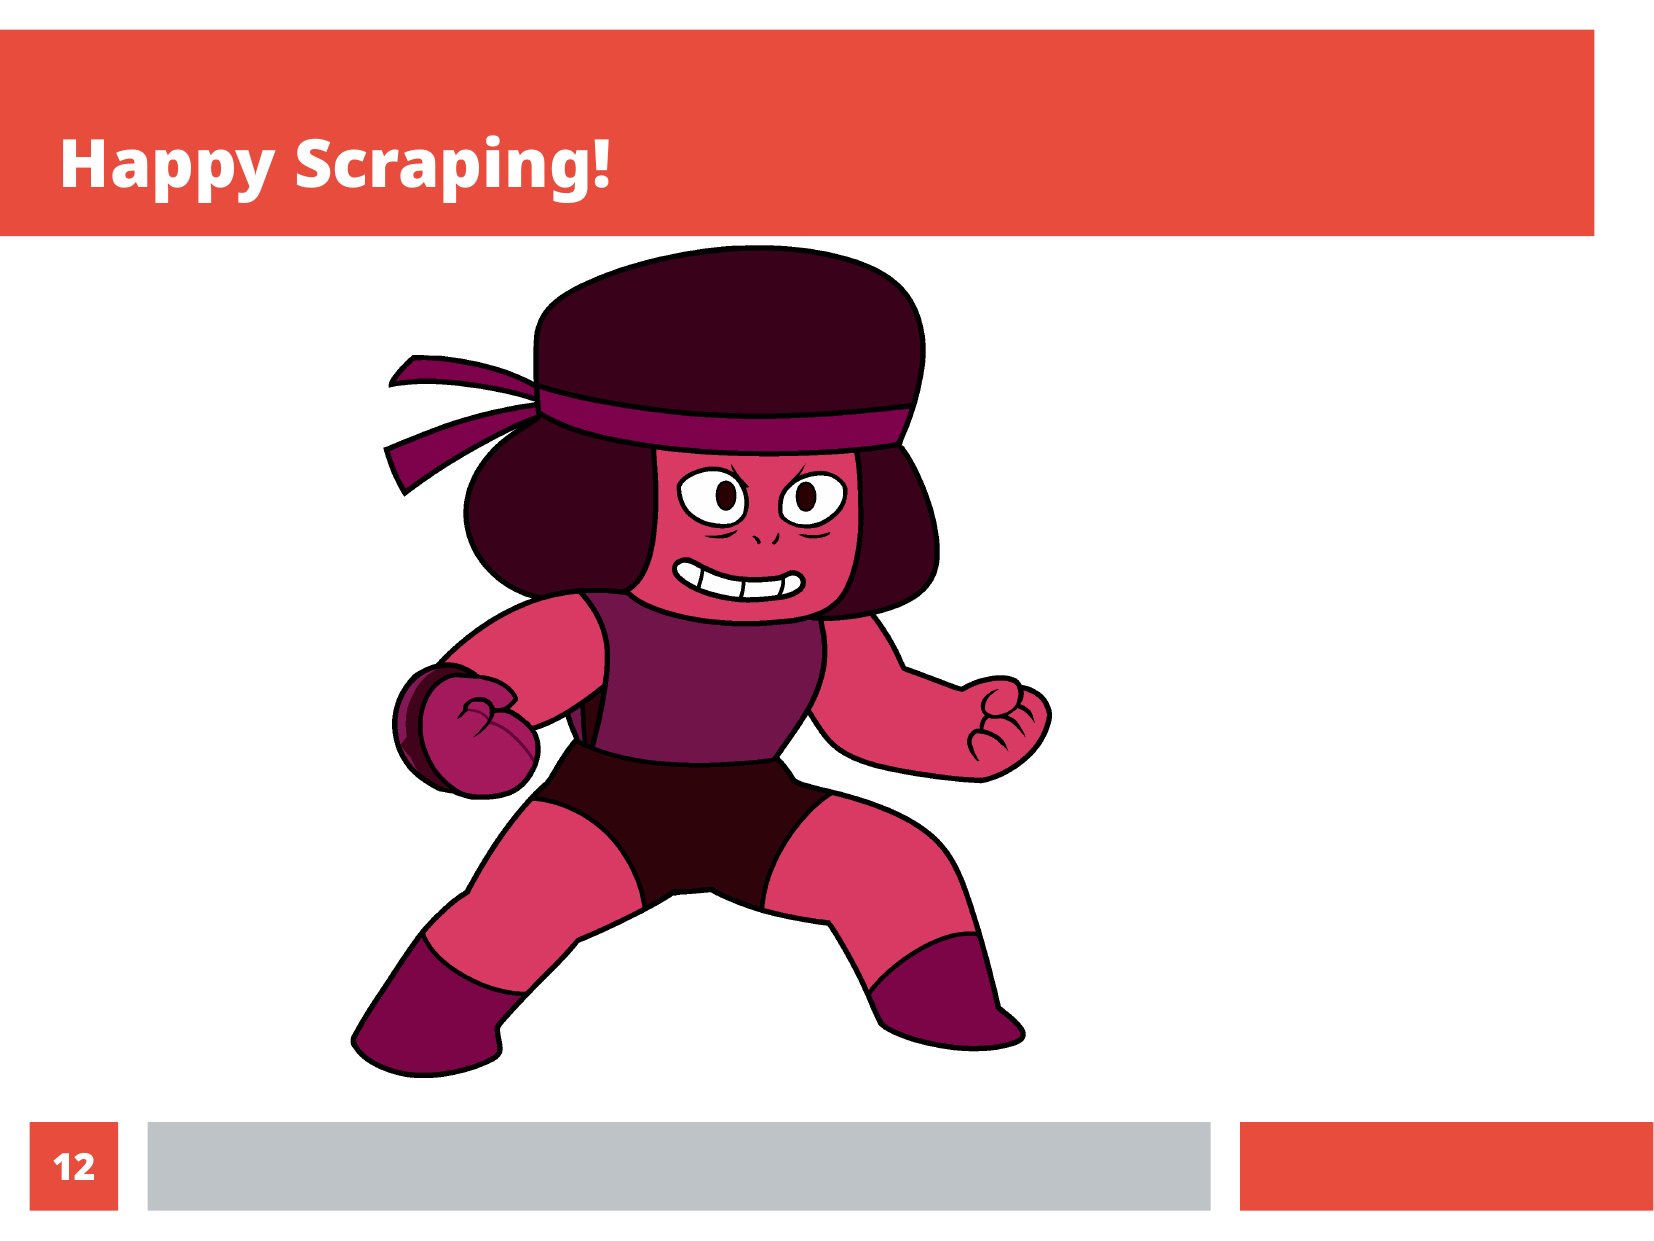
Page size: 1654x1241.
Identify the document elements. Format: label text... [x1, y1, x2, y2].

title Happy Scraping! [59, 59, 1595, 207]
picture [336, 193, 1096, 1102]
